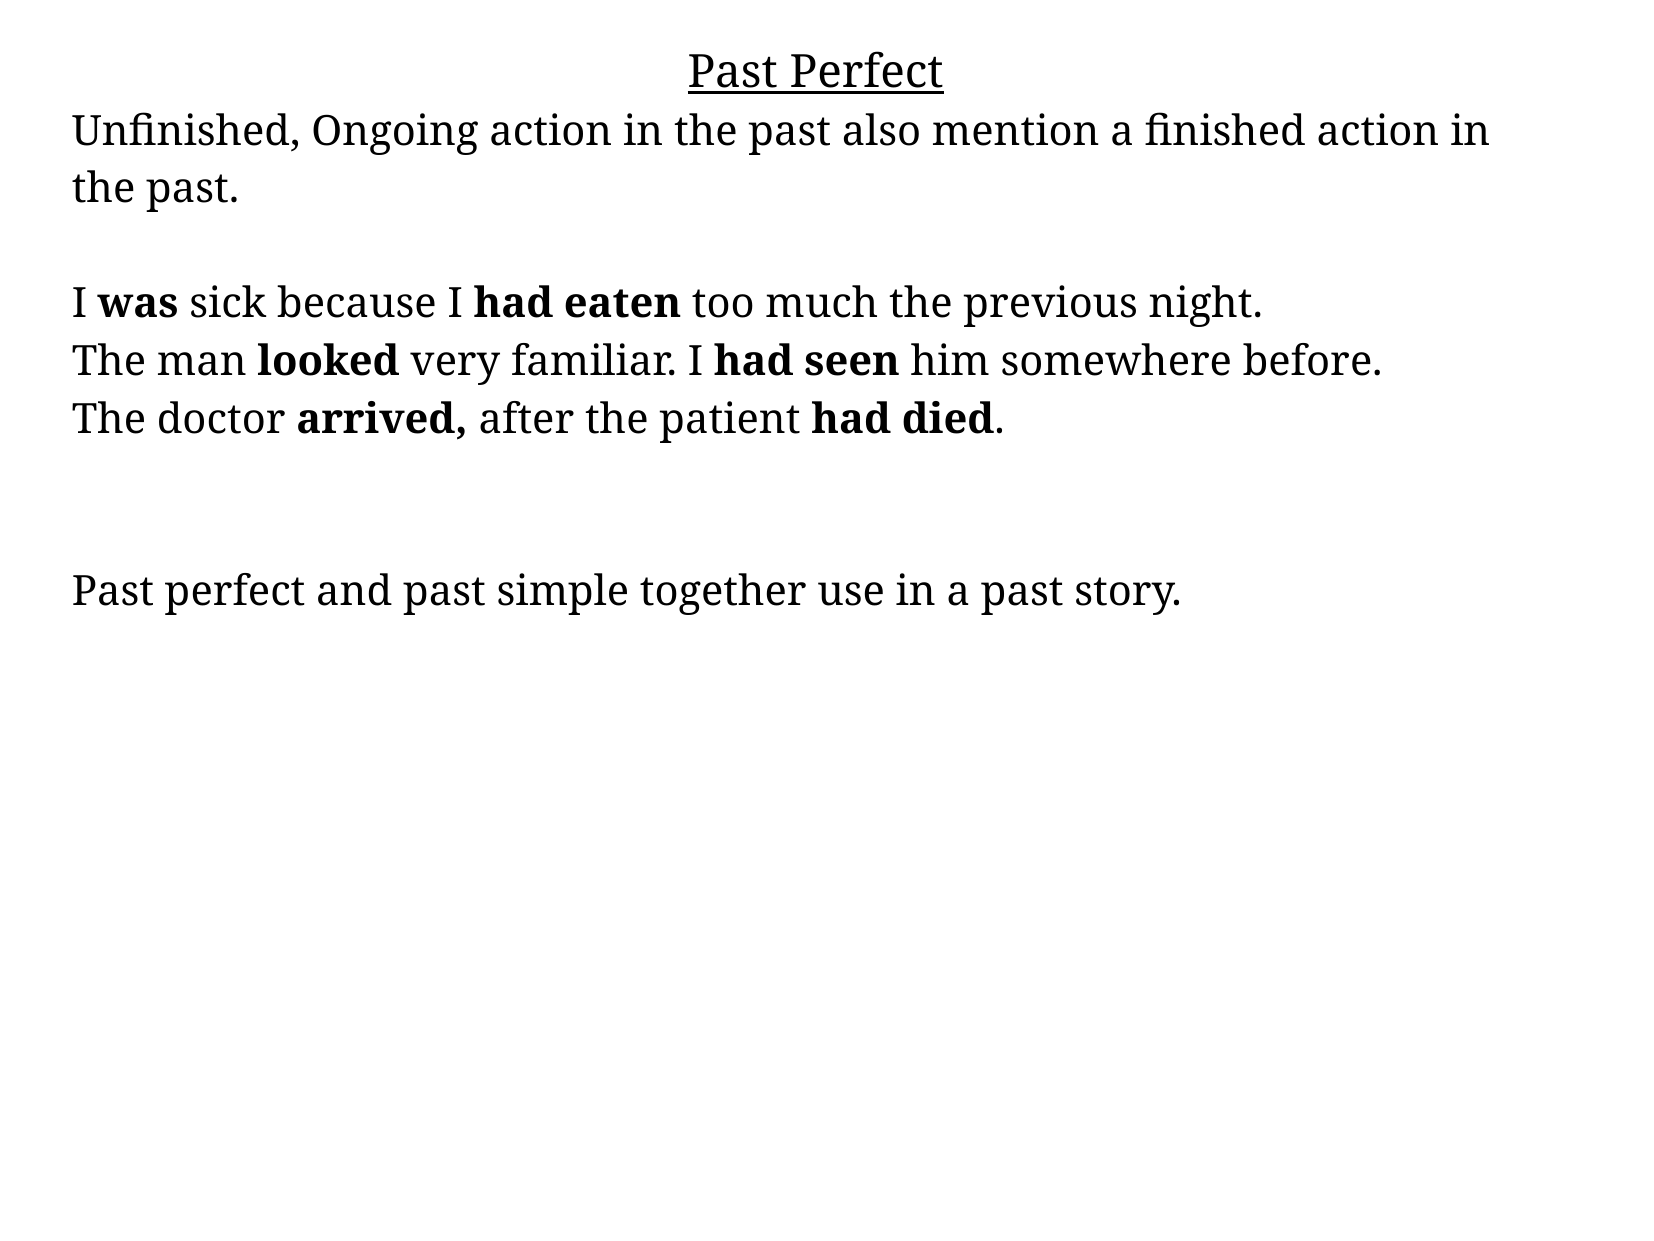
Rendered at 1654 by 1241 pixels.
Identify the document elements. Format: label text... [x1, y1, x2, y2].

text_box Past Perfect Unfinished, Ongoing action in the past also mention a finished action in the past. I was sick because I had eaten too much the previous night. The man looked very familiar. I had seen him somewhere before. The doctor arrived, after the patient had died. Past perfect and past simple together use in a past story. [71, 31, 1560, 1140]
